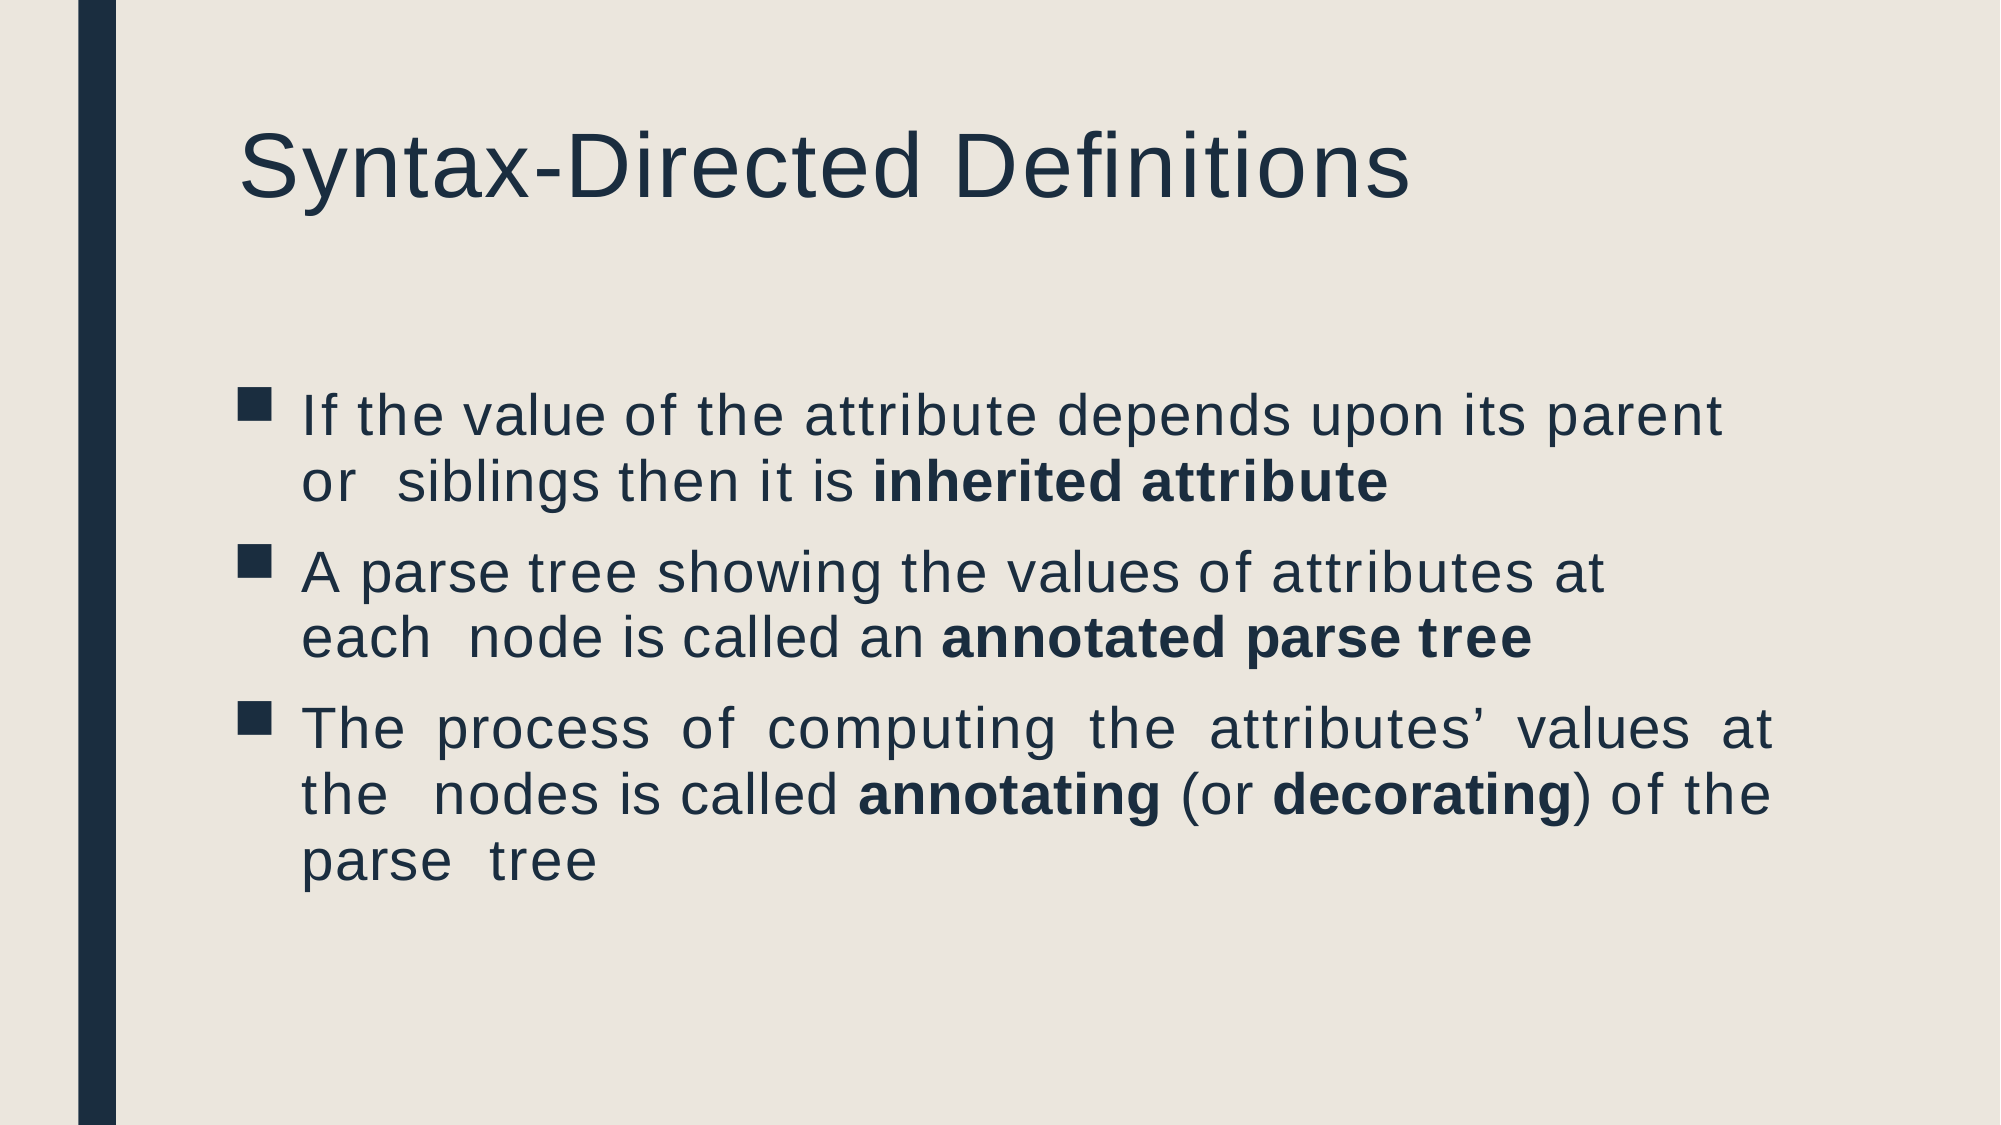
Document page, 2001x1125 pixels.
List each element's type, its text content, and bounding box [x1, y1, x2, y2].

title Syntax-Directed Deﬁnitions [236, 103, 1413, 294]
text_box If the value of the attribute depends upon its parent or siblings then it is inherited attribute A parse tree showing the values of attributes at each node is called an annotated parse tree The process of computing the attributes’ values at the nodes is called annotating (or decorating) of the parse tree [230, 373, 1777, 893]
